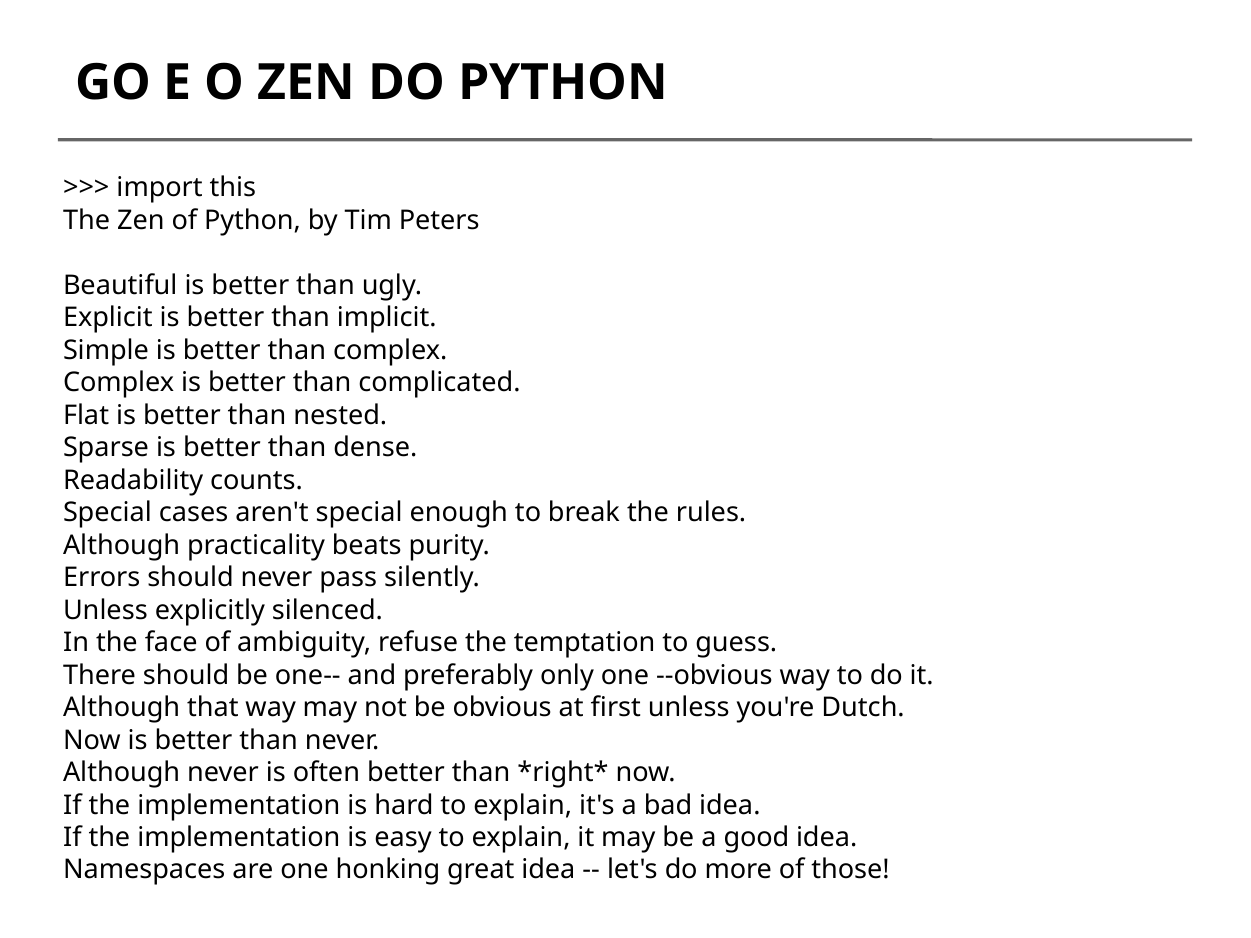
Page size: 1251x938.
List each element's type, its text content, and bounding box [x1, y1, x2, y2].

list >>> import this The Zen of Python, by Tim Peters Beautiful is better than ugly. Explicit is better than implicit. Simple is better than complex. Complex is better than complicated. Flat is better than nested. Sparse is better than dense. Readability counts. Special cases aren't special enough to break the rules. Although practicality beats purity. Errors should never pass silently. Unless explicitly silenced. In the face of ambiguity, refuse the temptation to guess. There should be one-- and preferably only one --obvious way to do it. Although that way may not be obvious at first unless you're Dutch. Now is better than never. Although never is often better than *right* now. If the implementation is hard to explain, it's a bad idea. If the implementation is easy to explain, it may be a good idea. Namespaces are one honking great idea -- let's do more of those! [50, 157, 1217, 837]
title GO E O ZEN DO PYTHON [62, 37, 1188, 122]
